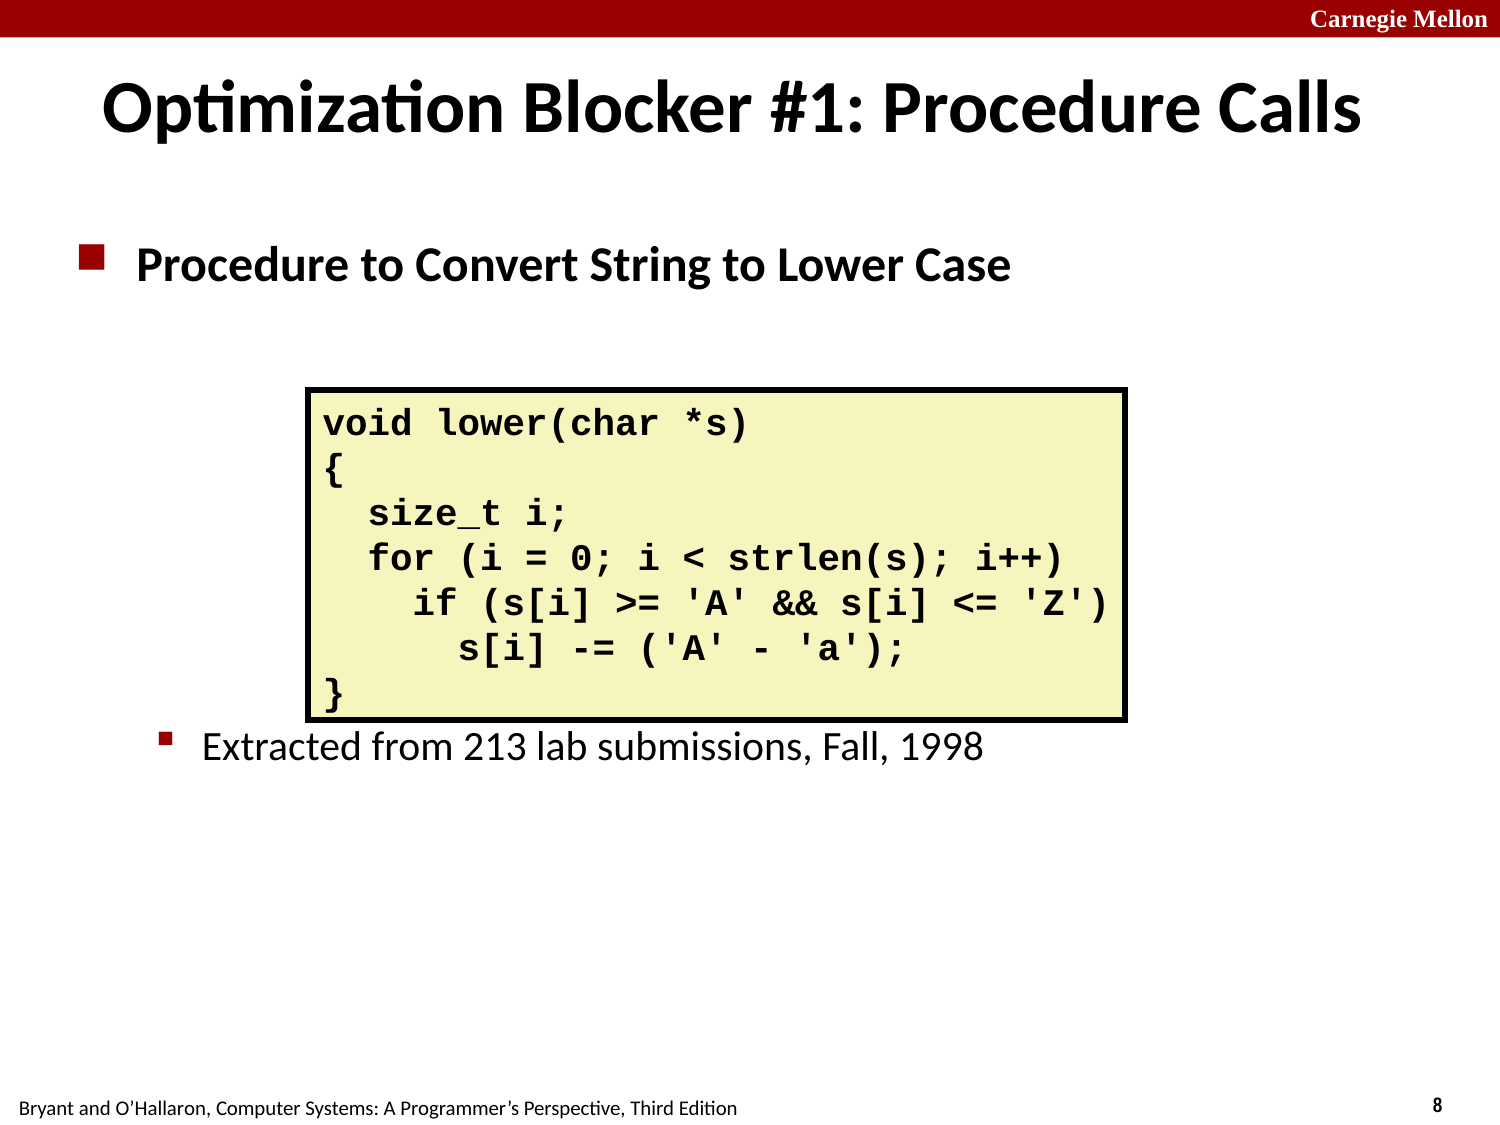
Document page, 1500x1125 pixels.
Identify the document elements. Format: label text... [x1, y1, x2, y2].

list Procedure to Convert String to Lower Case Extracted from 213 lab submissions, Fall, 1998 [65, 223, 1361, 1040]
title Optimization Blocker #1: Procedure Calls [87, 55, 1475, 150]
text_box void lower(char *s) { size_t i; for (i = 0; i < strlen(s); i++) if (s[i] >= 'A' && s[i] <= 'Z') s[i] -= ('A' - 'a'); } [307, 390, 1126, 720]
